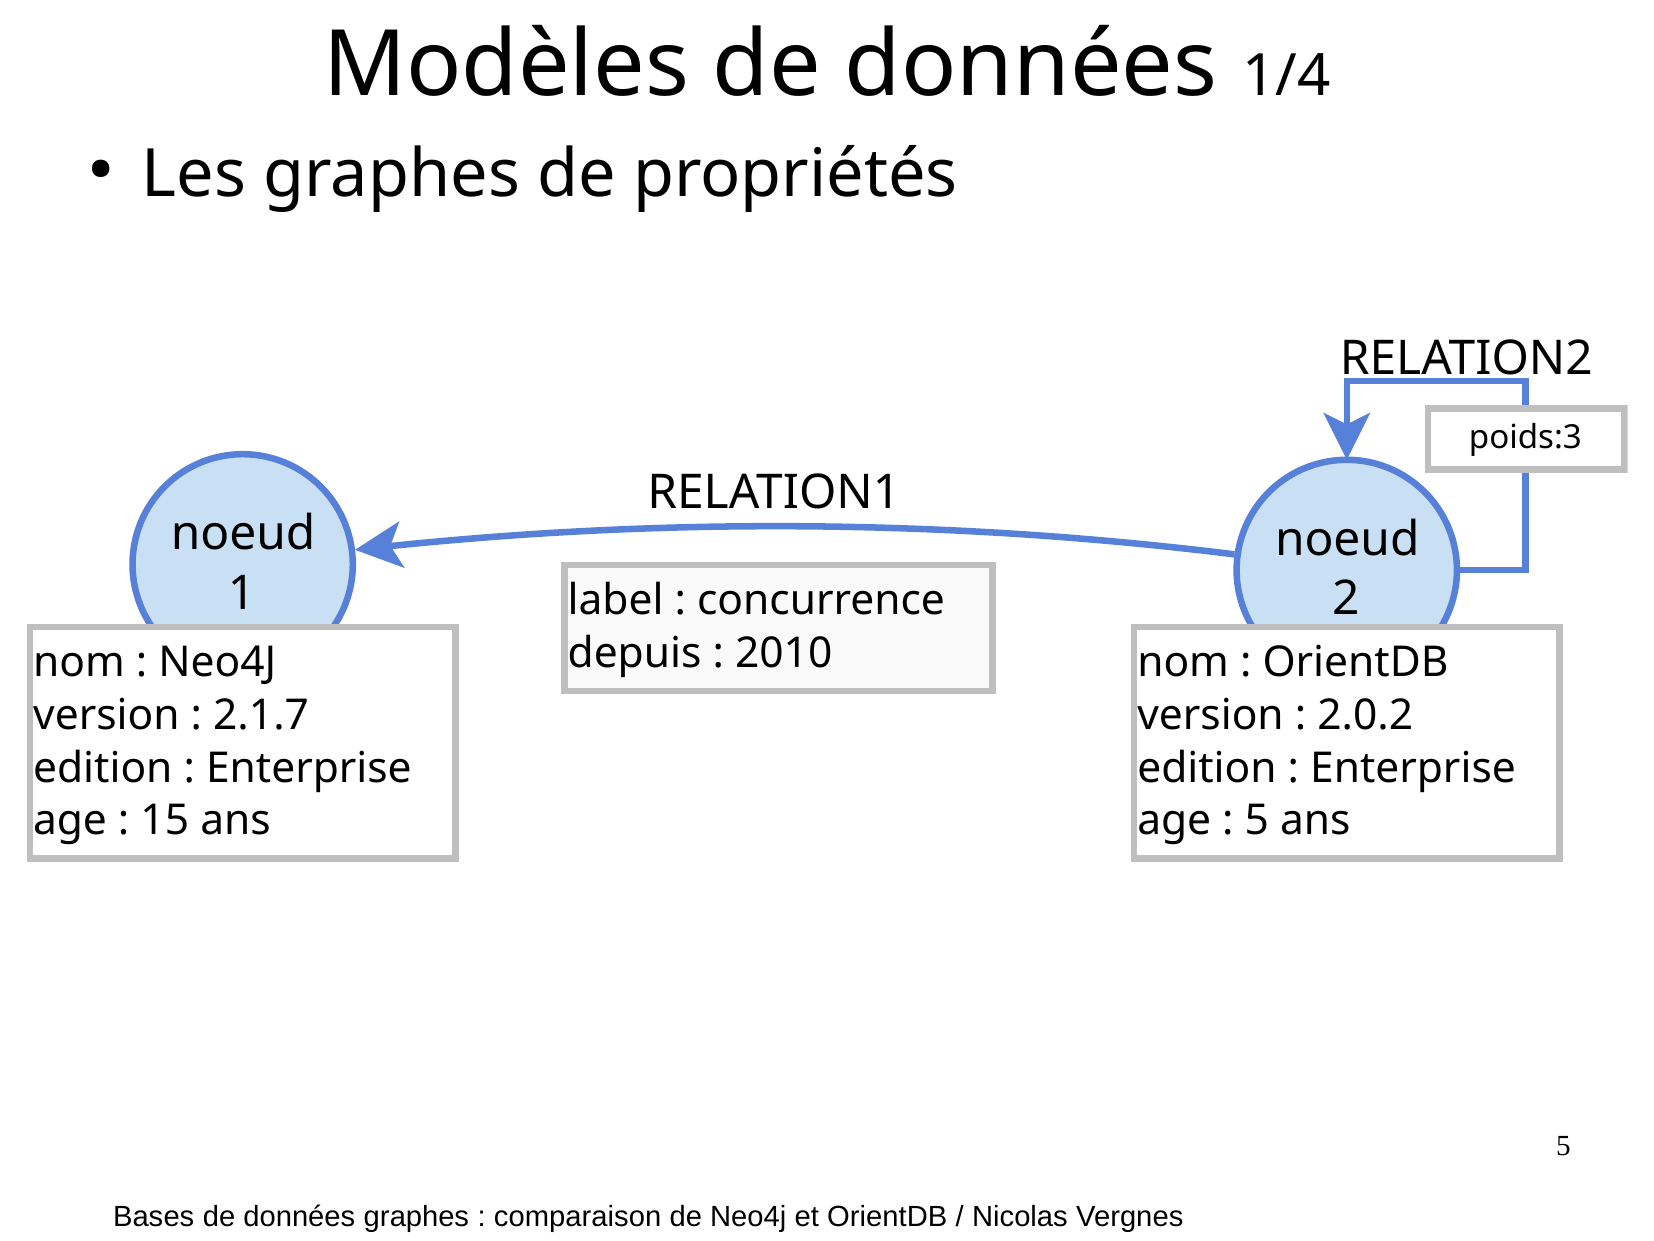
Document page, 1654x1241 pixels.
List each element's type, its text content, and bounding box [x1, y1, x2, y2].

list Les graphes de propriétés [71, 124, 1560, 331]
title Modèles de données 1/4 [82, 6, 1571, 114]
text_box Bases de données graphes : comparaison de Neo4j et OrientDB / Nicolas Vergnes [98, 1192, 1201, 1241]
picture [23, 307, 1628, 885]
